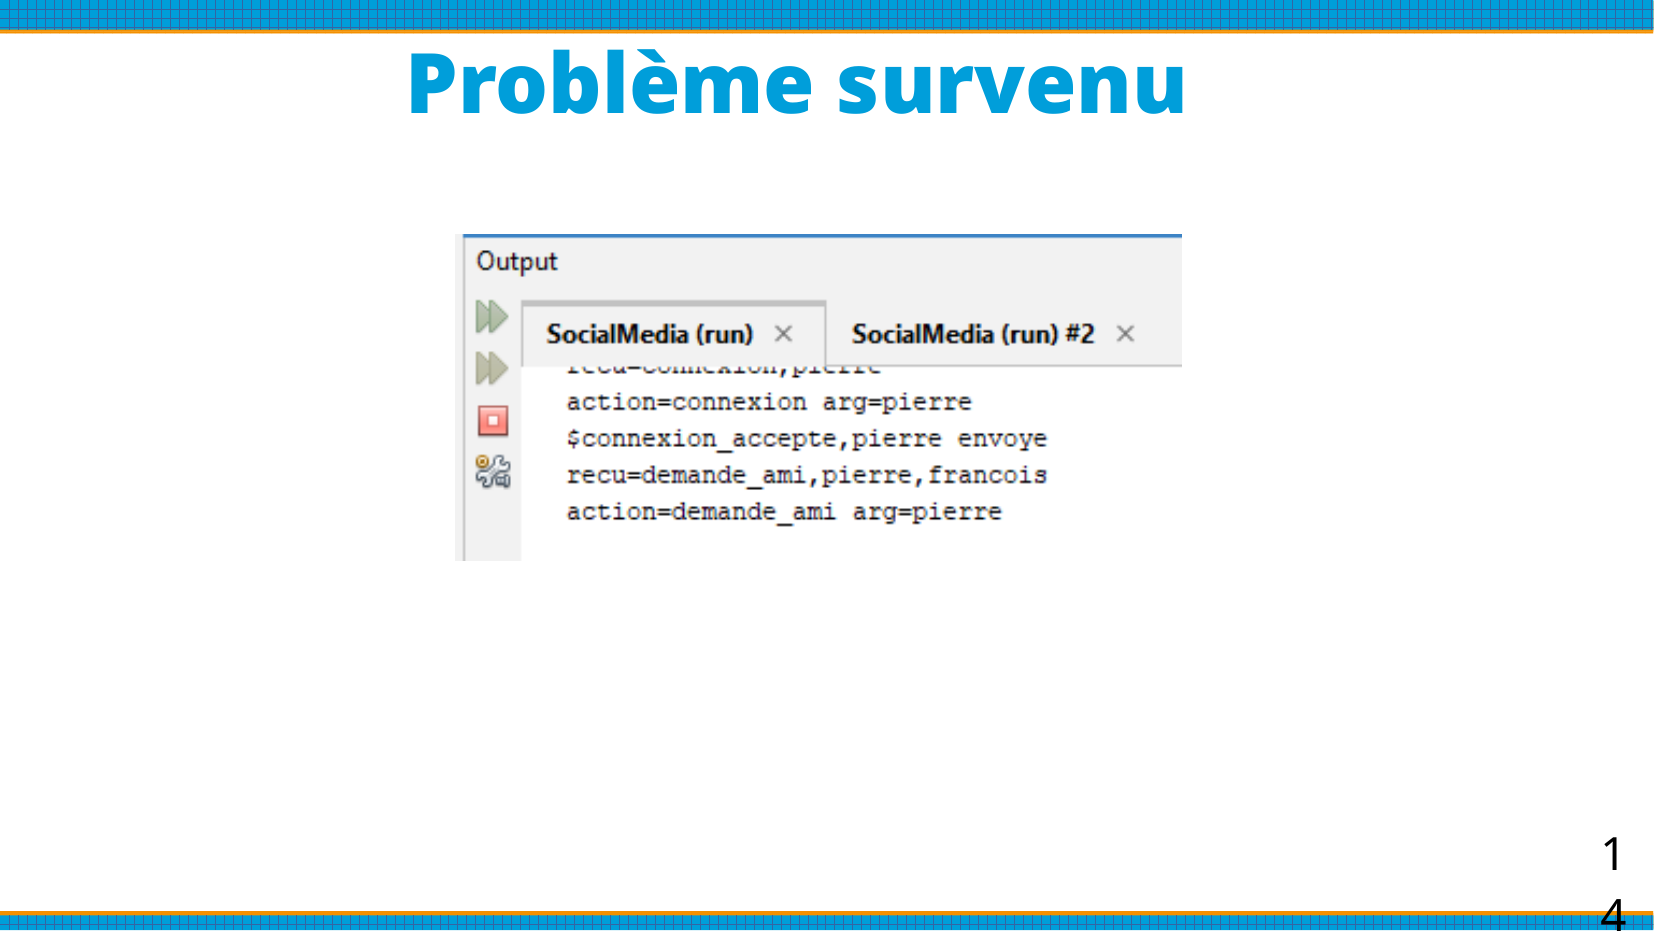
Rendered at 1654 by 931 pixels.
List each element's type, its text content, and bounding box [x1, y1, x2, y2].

text_box 14 [1594, 852, 1654, 916]
subtitle Problème survenu [383, 22, 1211, 140]
picture [455, 234, 1182, 562]
